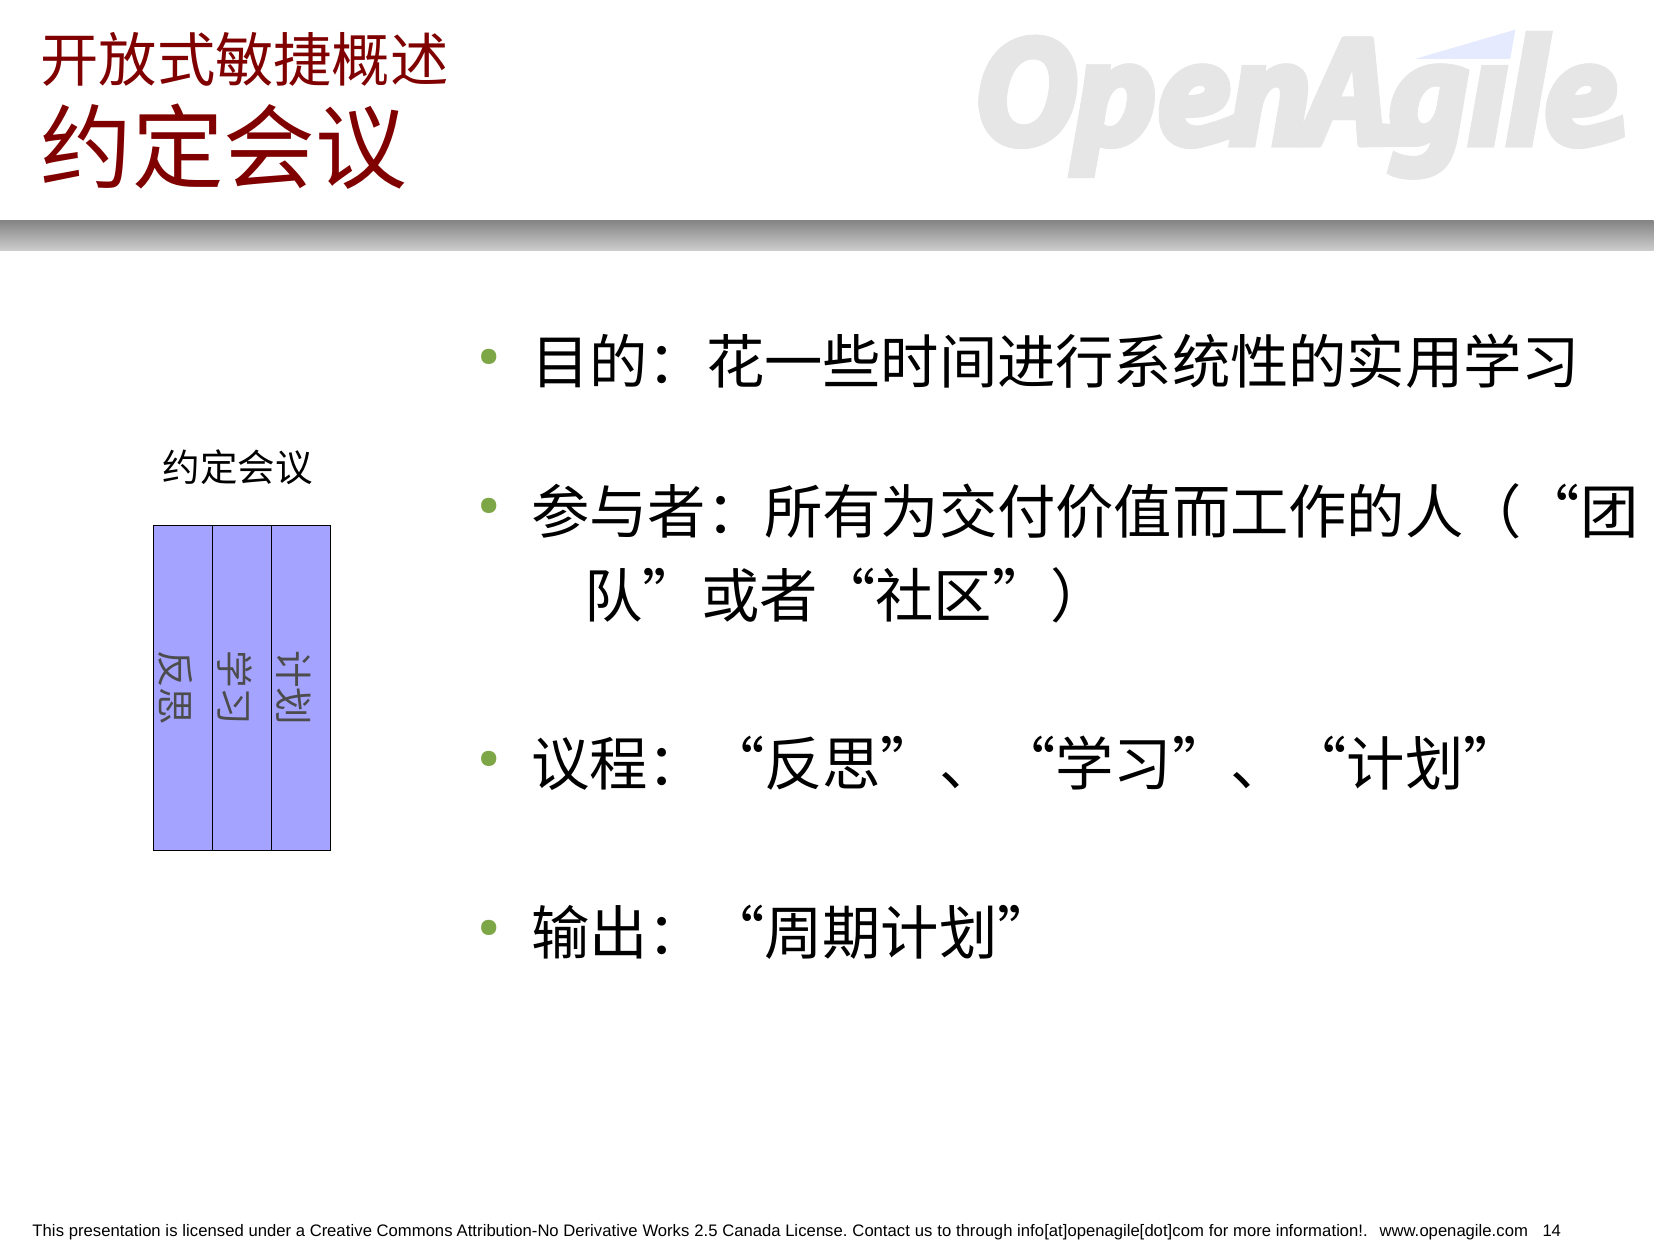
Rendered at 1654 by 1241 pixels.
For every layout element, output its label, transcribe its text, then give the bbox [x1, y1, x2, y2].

list 目的：花一些时间进行系统性的实用学习 参与者：所有为交付价值而工作的人（“团队”或者“社区”） 议程：“反思”、“学习”、“计划” 输出：“周期计划” [442, 251, 1654, 1192]
text_box 学习 [213, 526, 272, 850]
text_box 反思 [153, 526, 213, 850]
title 开放式敏捷概述 约定会议 [40, 26, 1654, 204]
text_box 约定会议 [124, 432, 351, 498]
text_box 计划 [272, 526, 331, 850]
